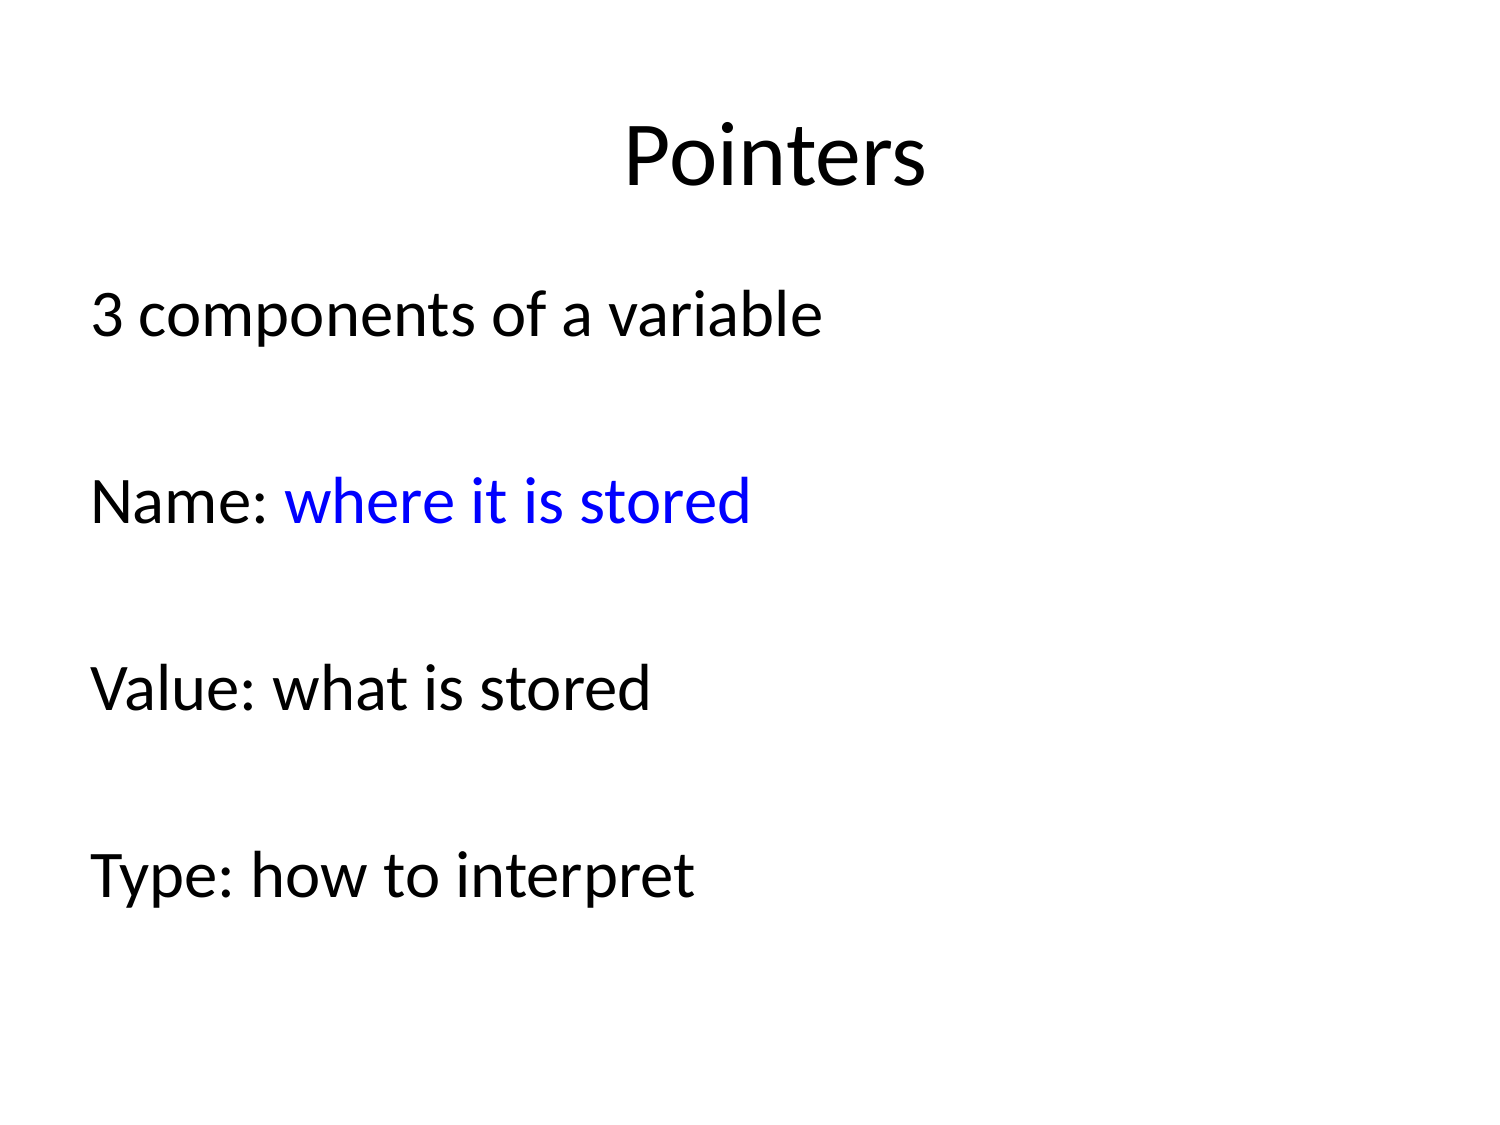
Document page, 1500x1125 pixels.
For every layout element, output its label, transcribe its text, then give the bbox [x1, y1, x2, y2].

list 3 components of a variable Name: where it is stored Value: what is stored Type: how to interpret [75, 262, 1425, 1005]
text_box Pointers [101, 54, 1452, 243]
